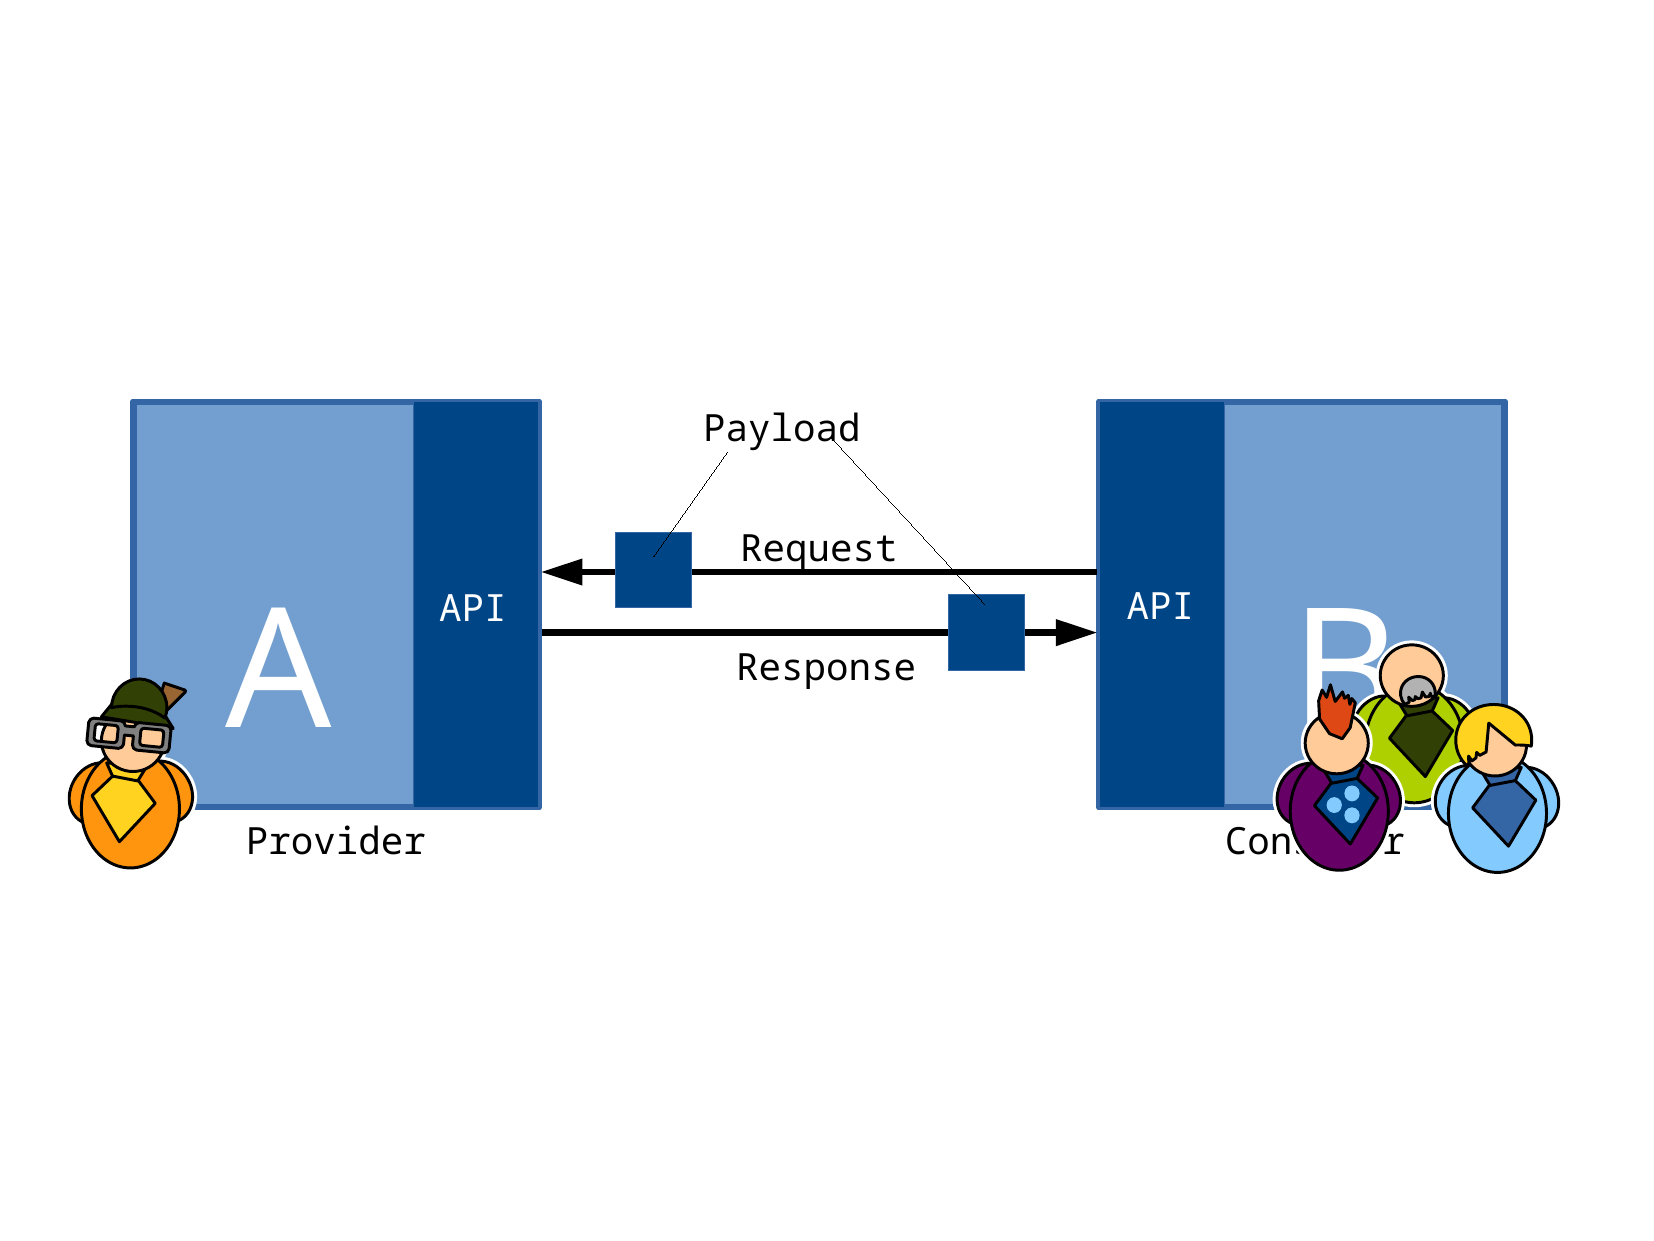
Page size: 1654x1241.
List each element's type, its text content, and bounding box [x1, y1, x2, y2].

text_box [948, 594, 1025, 671]
text_box Consumer [1210, 807, 1319, 866]
text_box B [1277, 541, 1422, 751]
text_box Consumer [1360, 807, 1420, 866]
text_box [615, 532, 692, 608]
text_box [1099, 401, 1559, 873]
text_box [69, 401, 539, 868]
text_box Request [725, 513, 913, 573]
text_box Response [721, 632, 932, 691]
text_box API [424, 574, 522, 633]
text_box Provider [231, 807, 441, 866]
text_box API [1111, 572, 1209, 631]
text_box A [210, 541, 358, 751]
text_box Payload [688, 393, 876, 453]
